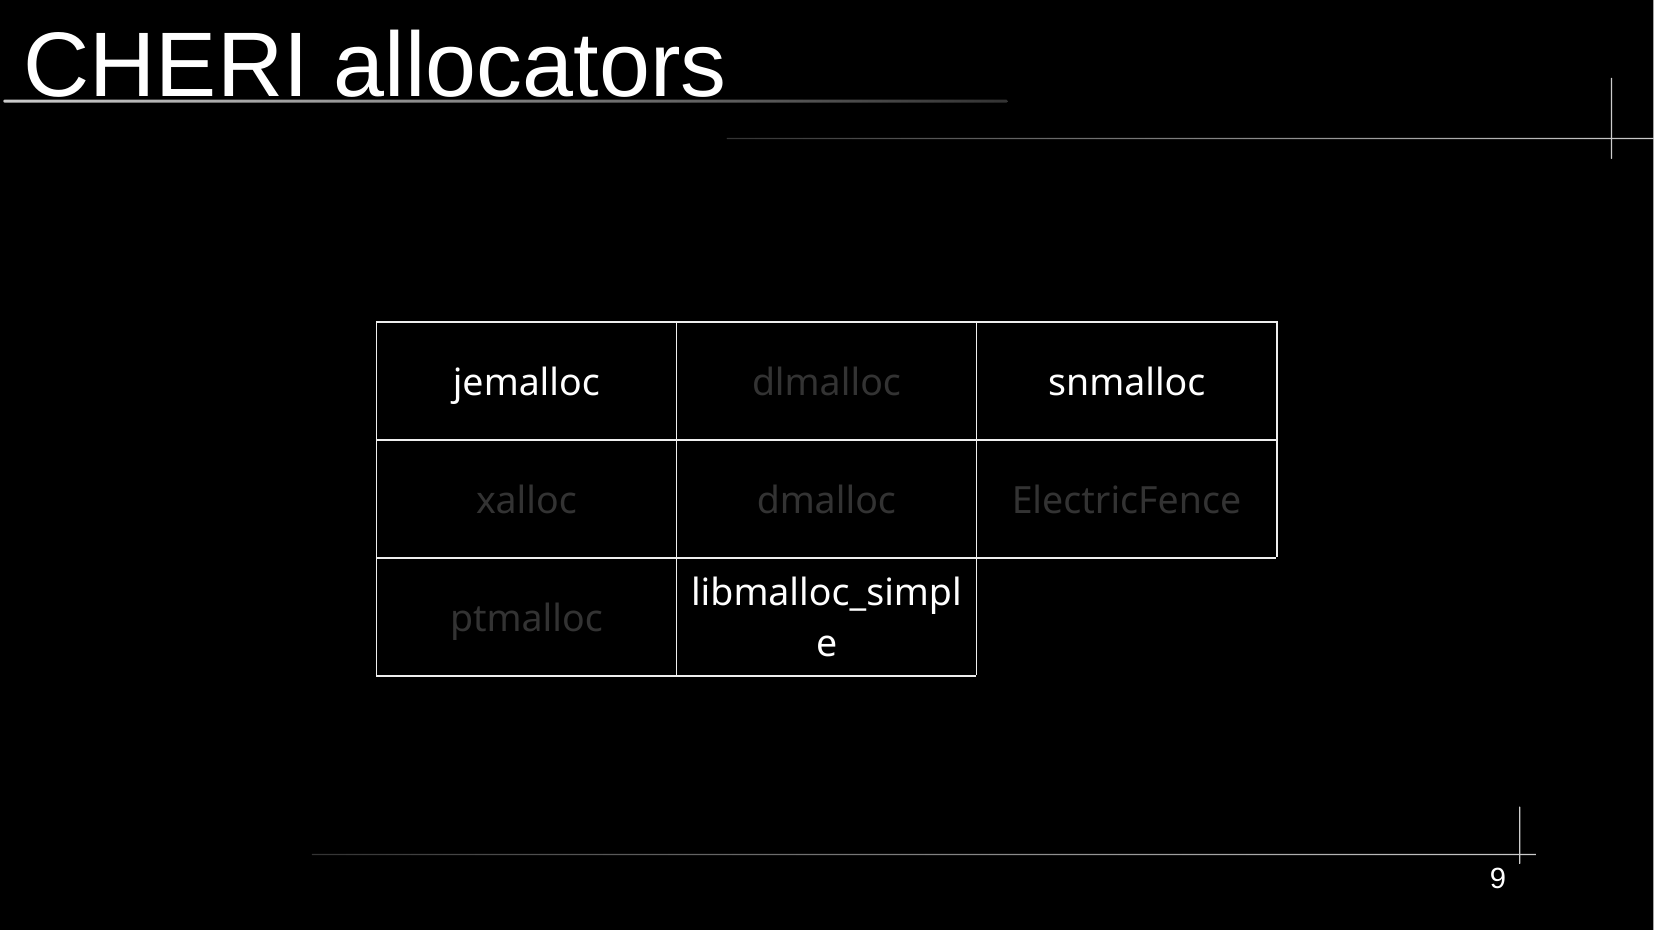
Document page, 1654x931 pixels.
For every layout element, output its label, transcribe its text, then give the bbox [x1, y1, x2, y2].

table_cell [977, 559, 1276, 675]
table_cell ptmalloc [377, 559, 676, 675]
table_cell libmalloc_simple [677, 559, 976, 675]
table_cell xalloc [377, 441, 676, 557]
table_cell dmalloc [677, 441, 976, 557]
table_cell ElectricFence [977, 441, 1276, 557]
table_header snmalloc [977, 323, 1276, 439]
table_header jemalloc [377, 323, 676, 439]
table_header dlmalloc [677, 323, 976, 439]
title CHERI allocators [23, 11, 1589, 119]
